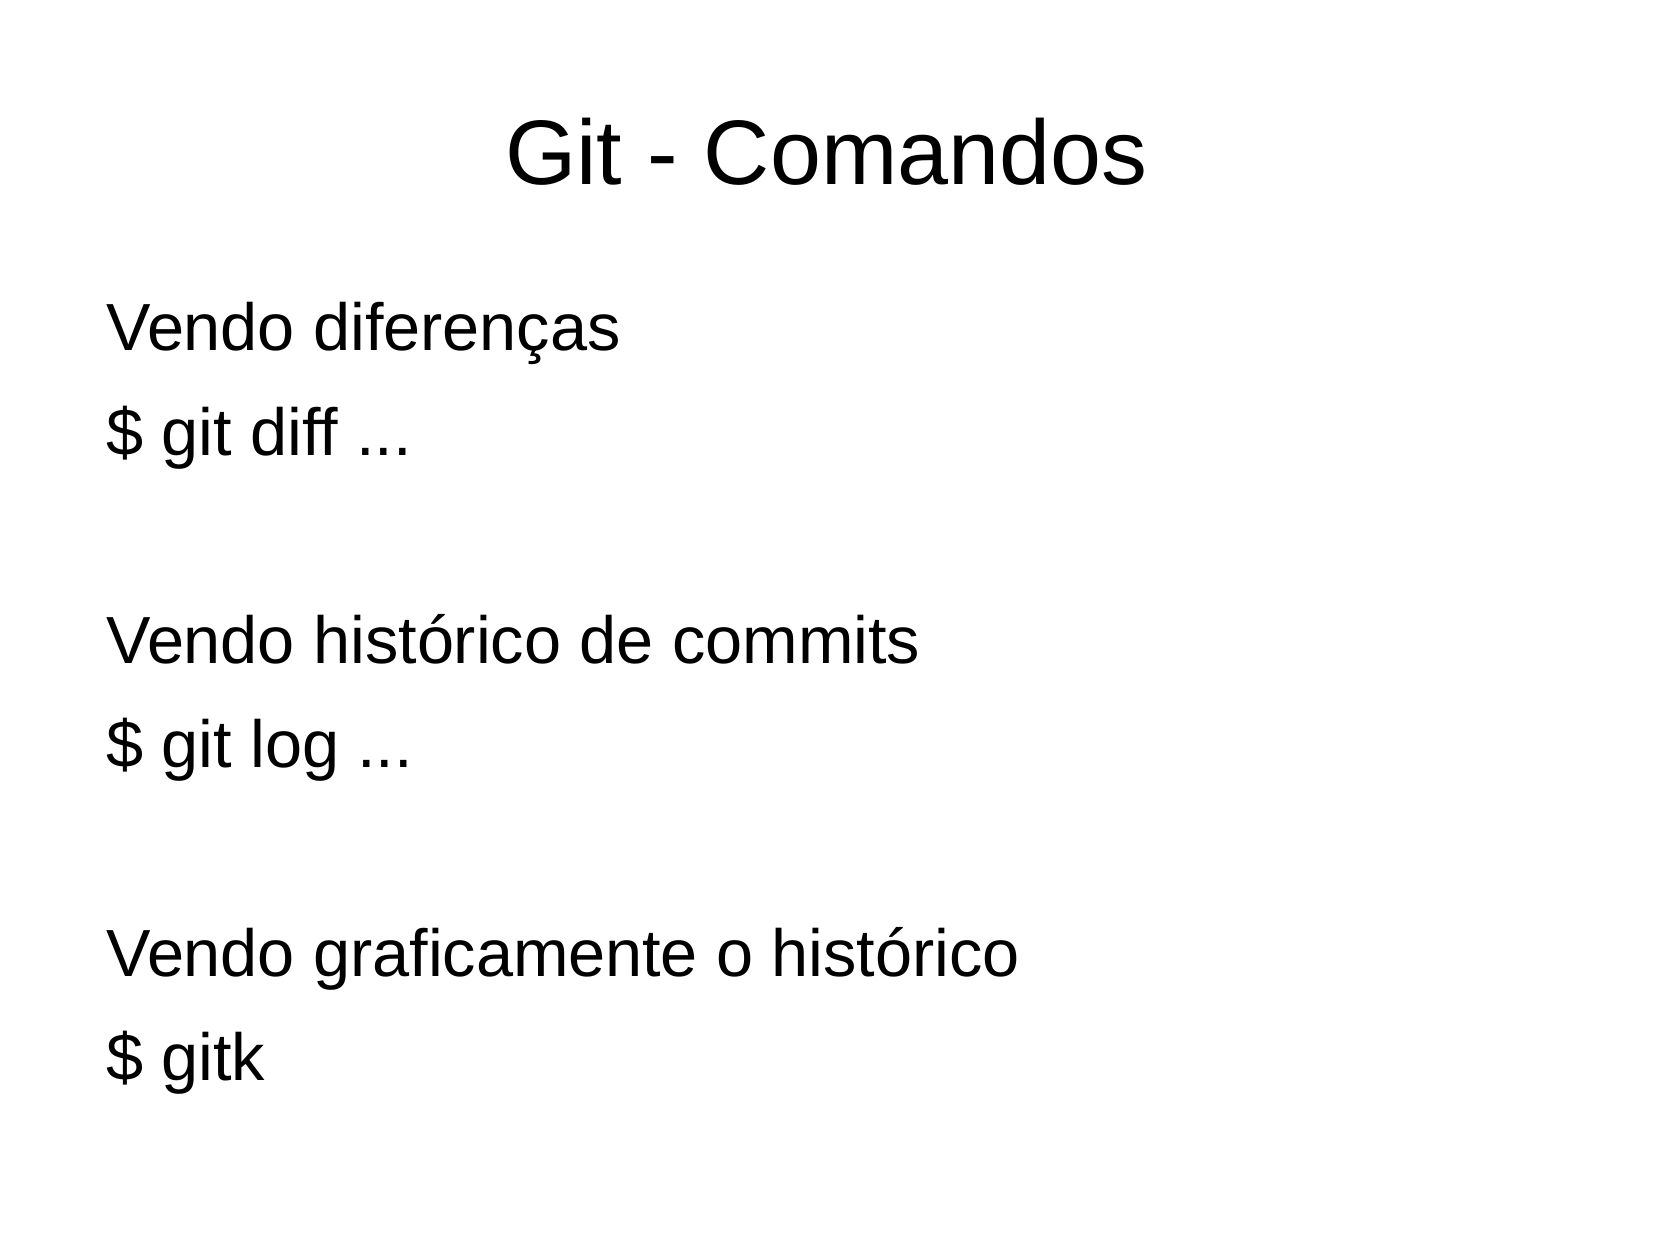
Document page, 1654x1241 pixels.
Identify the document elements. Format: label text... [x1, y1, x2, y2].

title Git - Comandos [82, 49, 1571, 257]
list Vendo diferenças $ git diff ... Vendo histórico de commits $ git log ... Vendo graficamente o histórico $ gitk [106, 290, 1572, 1158]
